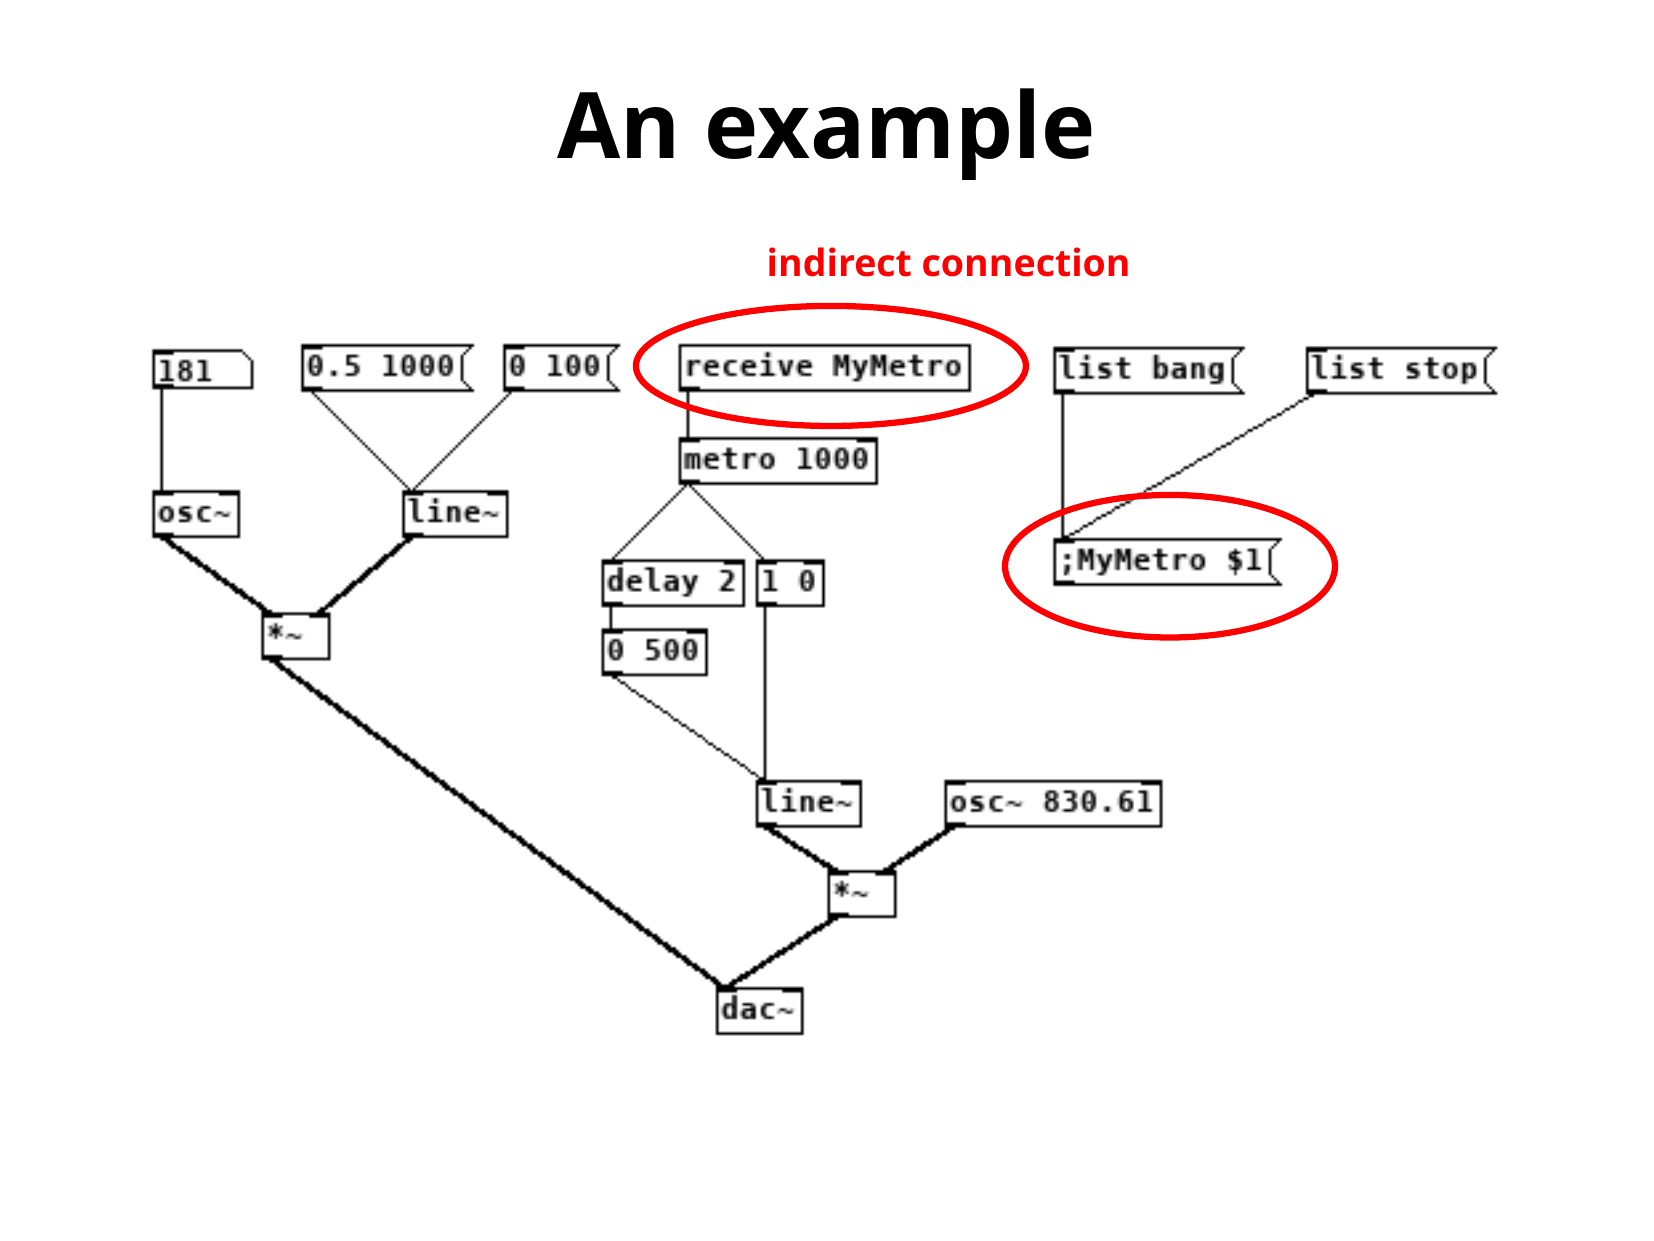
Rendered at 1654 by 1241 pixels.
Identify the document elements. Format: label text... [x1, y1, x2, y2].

title An example [82, 19, 1571, 227]
text_box indirect connection [847, 225, 1051, 301]
picture [124, 321, 1530, 1066]
picture [640, 321, 1022, 422]
